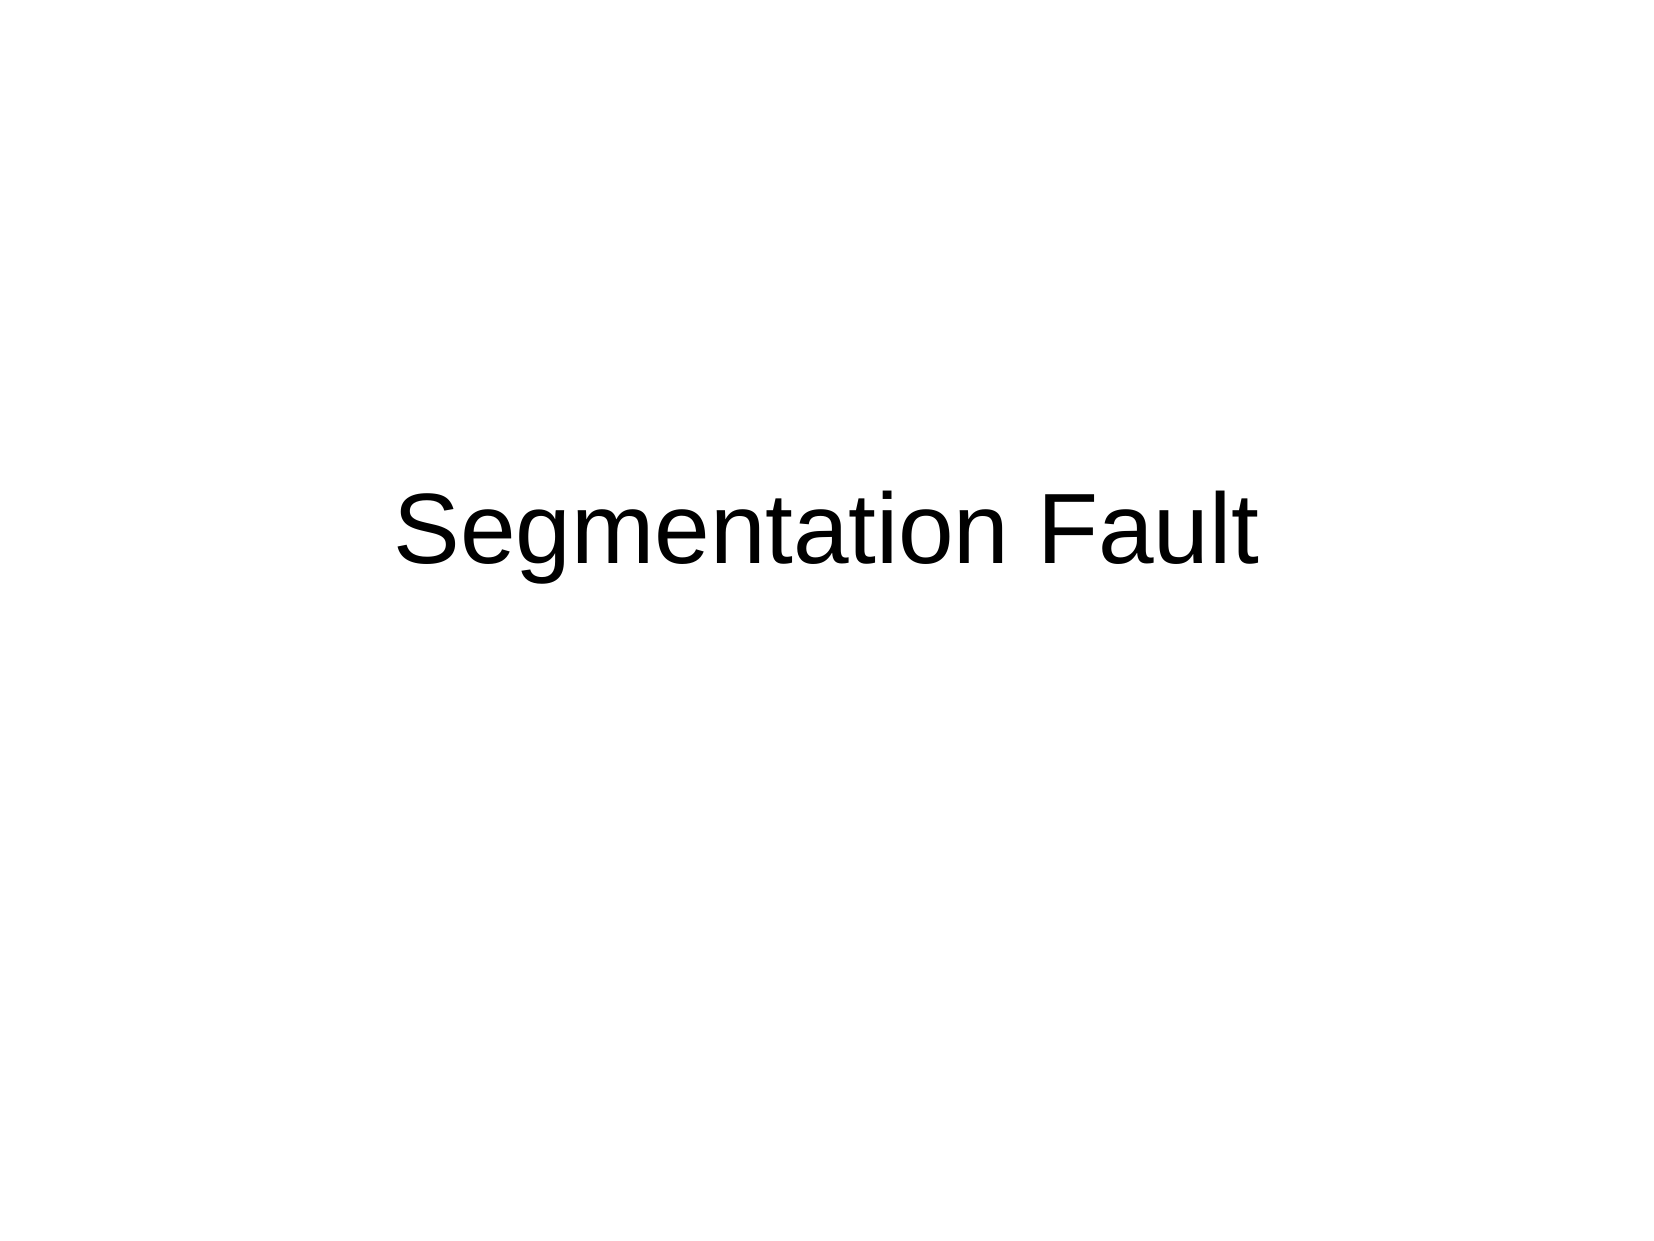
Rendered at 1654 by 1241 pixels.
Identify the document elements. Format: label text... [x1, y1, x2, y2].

subtitle Segmentation Fault [82, 49, 1571, 1010]
